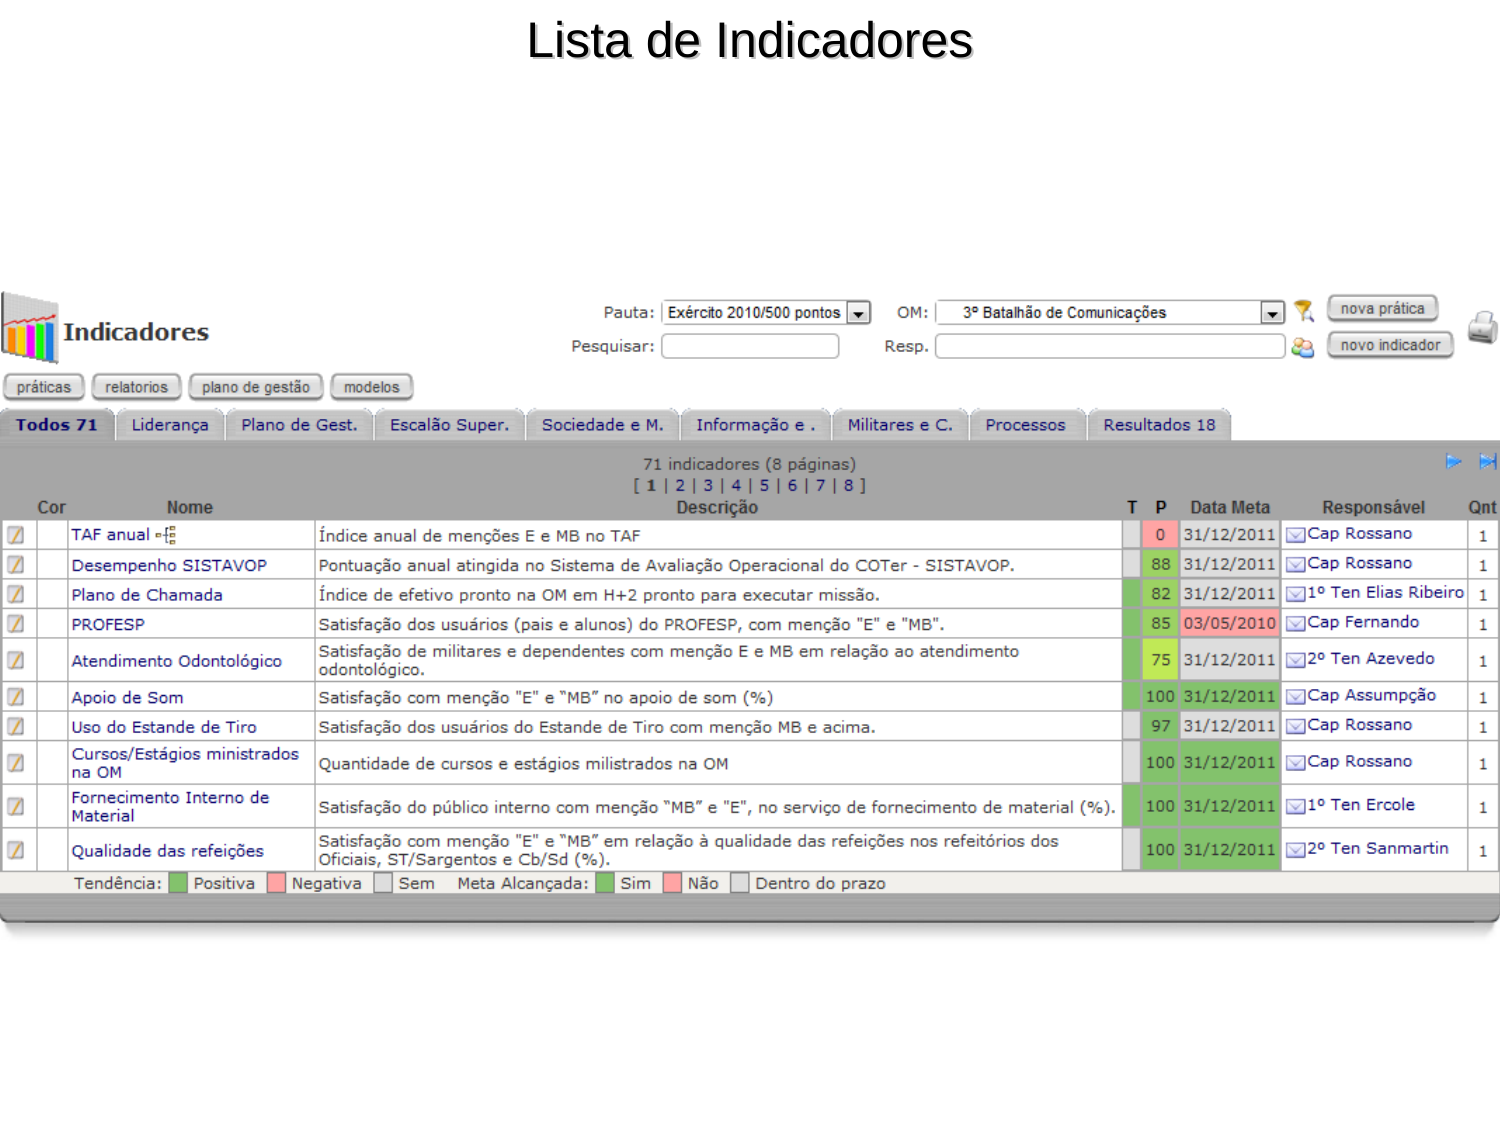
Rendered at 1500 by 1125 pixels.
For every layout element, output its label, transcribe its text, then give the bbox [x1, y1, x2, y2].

text_box Lista de Indicadores [0, 0, 1500, 76]
picture [0, 290, 1500, 944]
